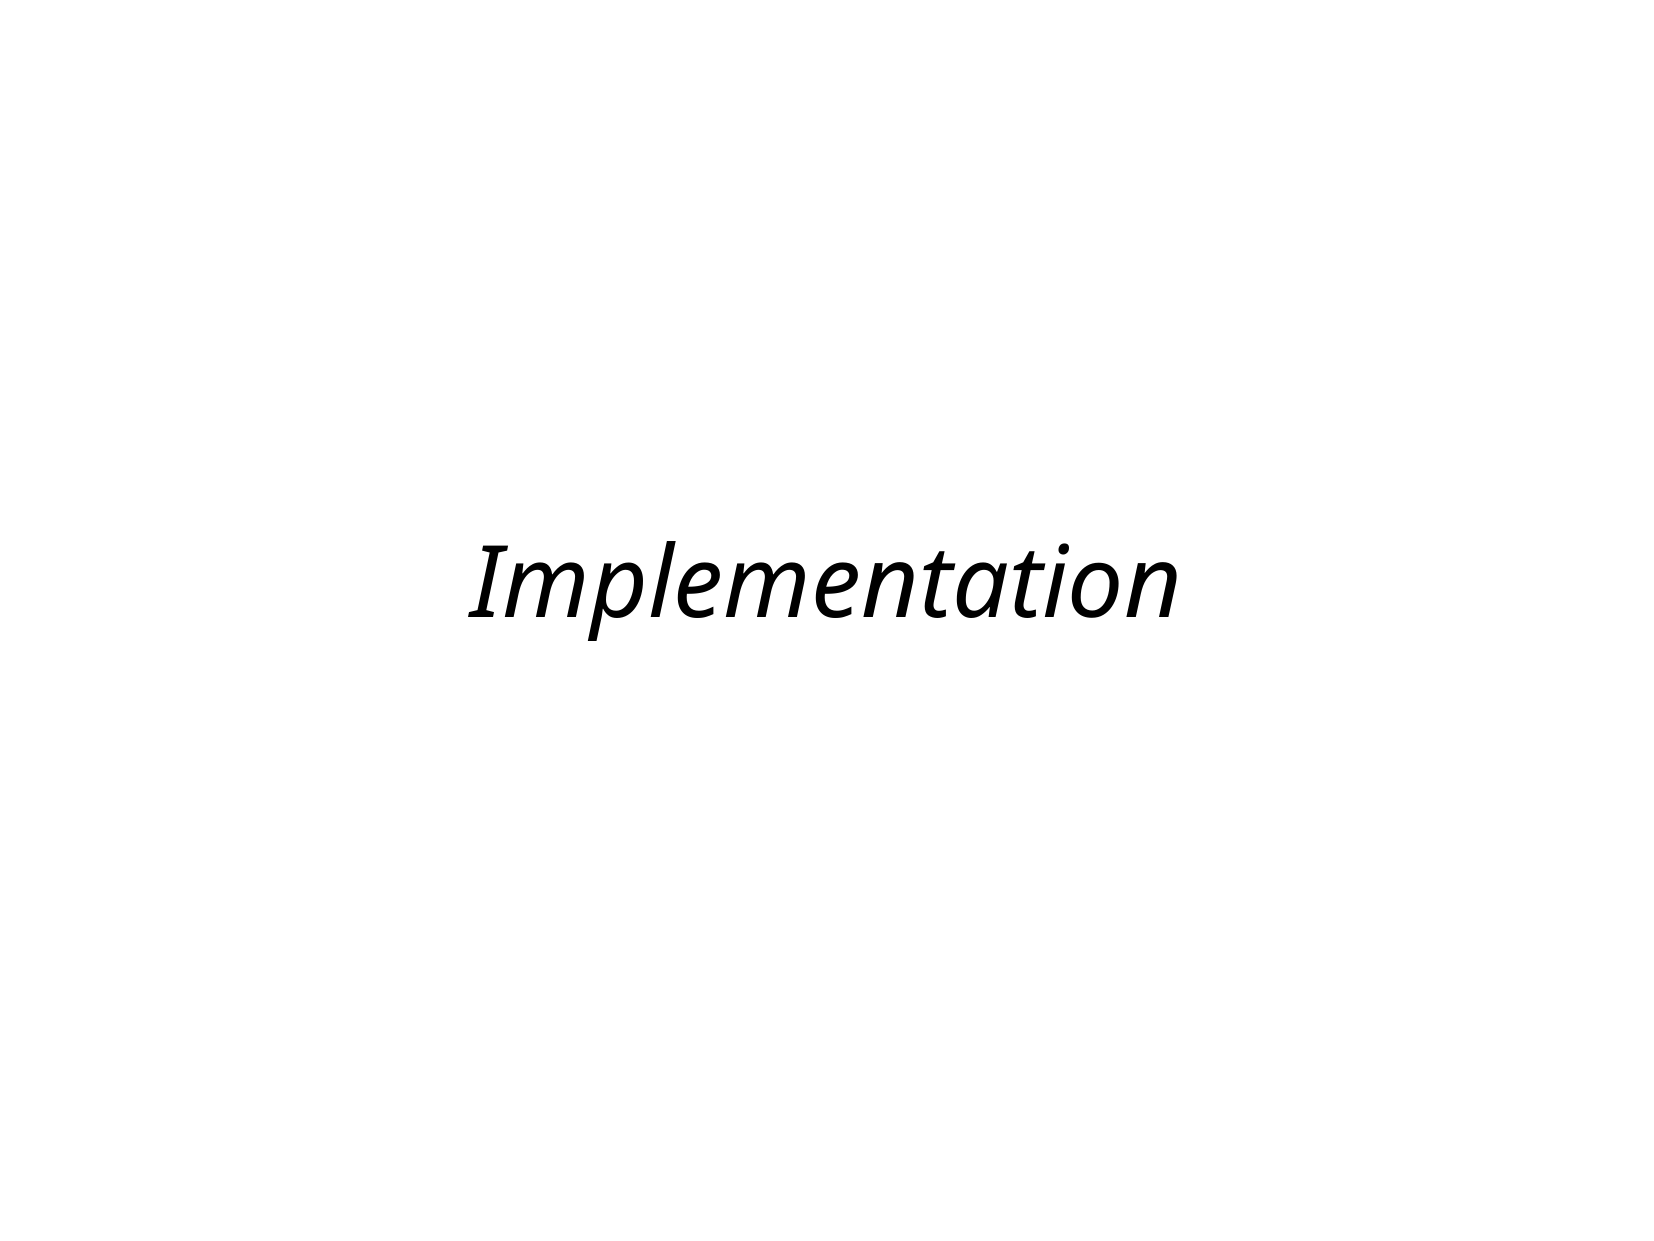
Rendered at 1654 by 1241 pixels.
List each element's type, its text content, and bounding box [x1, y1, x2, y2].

subtitle Implementation [82, 56, 1571, 1102]
